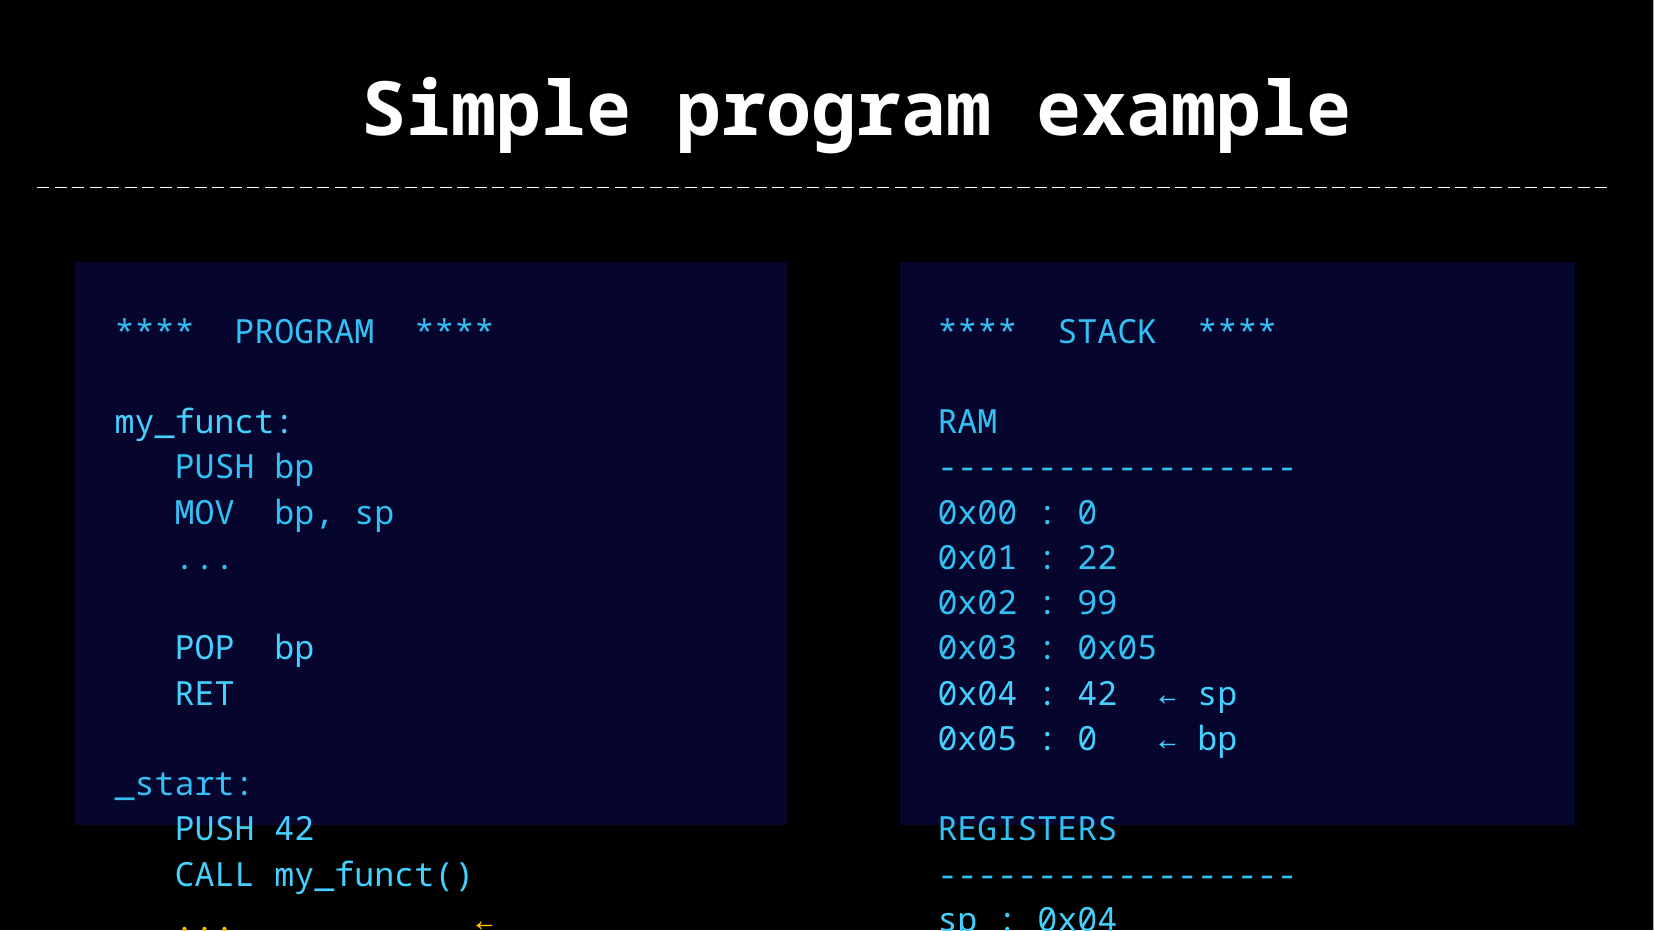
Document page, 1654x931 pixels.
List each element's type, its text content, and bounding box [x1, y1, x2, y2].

text_box [74, 262, 788, 825]
text_box [180, 819, 189, 825]
text_box [900, 262, 1576, 825]
text_box [943, 819, 951, 825]
text_box [1083, 819, 1091, 825]
text_box **** PROGRAM **** my_funct: PUSH bp MOV bp, sp ... POP bp RET _start: PUSH 42 CALL my_funct() ... ← [114, 262, 748, 802]
title Simple program example [112, 24, 1601, 188]
text_box **** STACK **** RAM ------------------ 0x00 : 0 0x01 : 22 0x02 : 99 0x03 : 0x05 0x04 : 42 ← sp 0x05 : 0 ← bp REGISTERS ------------------ sp : 0x04 bp : 0x05 [937, 262, 1538, 802]
